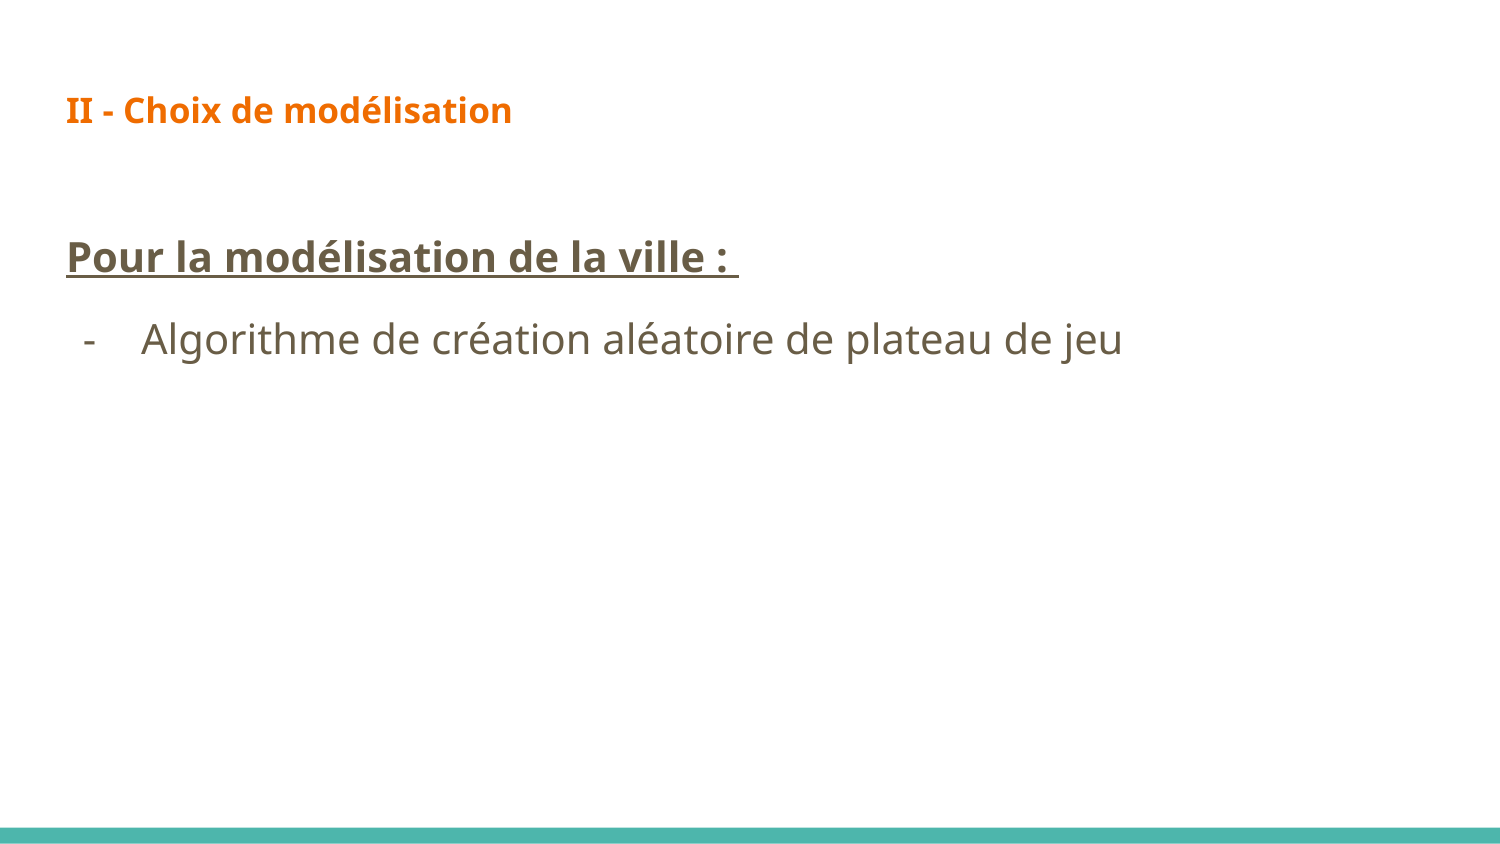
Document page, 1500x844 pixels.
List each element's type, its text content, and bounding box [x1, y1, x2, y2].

list Pour la modélisation de la ville : Algorithme de création aléatoire de plateau de jeu [51, 207, 1449, 750]
title II - Choix de modélisation [51, 72, 1449, 189]
